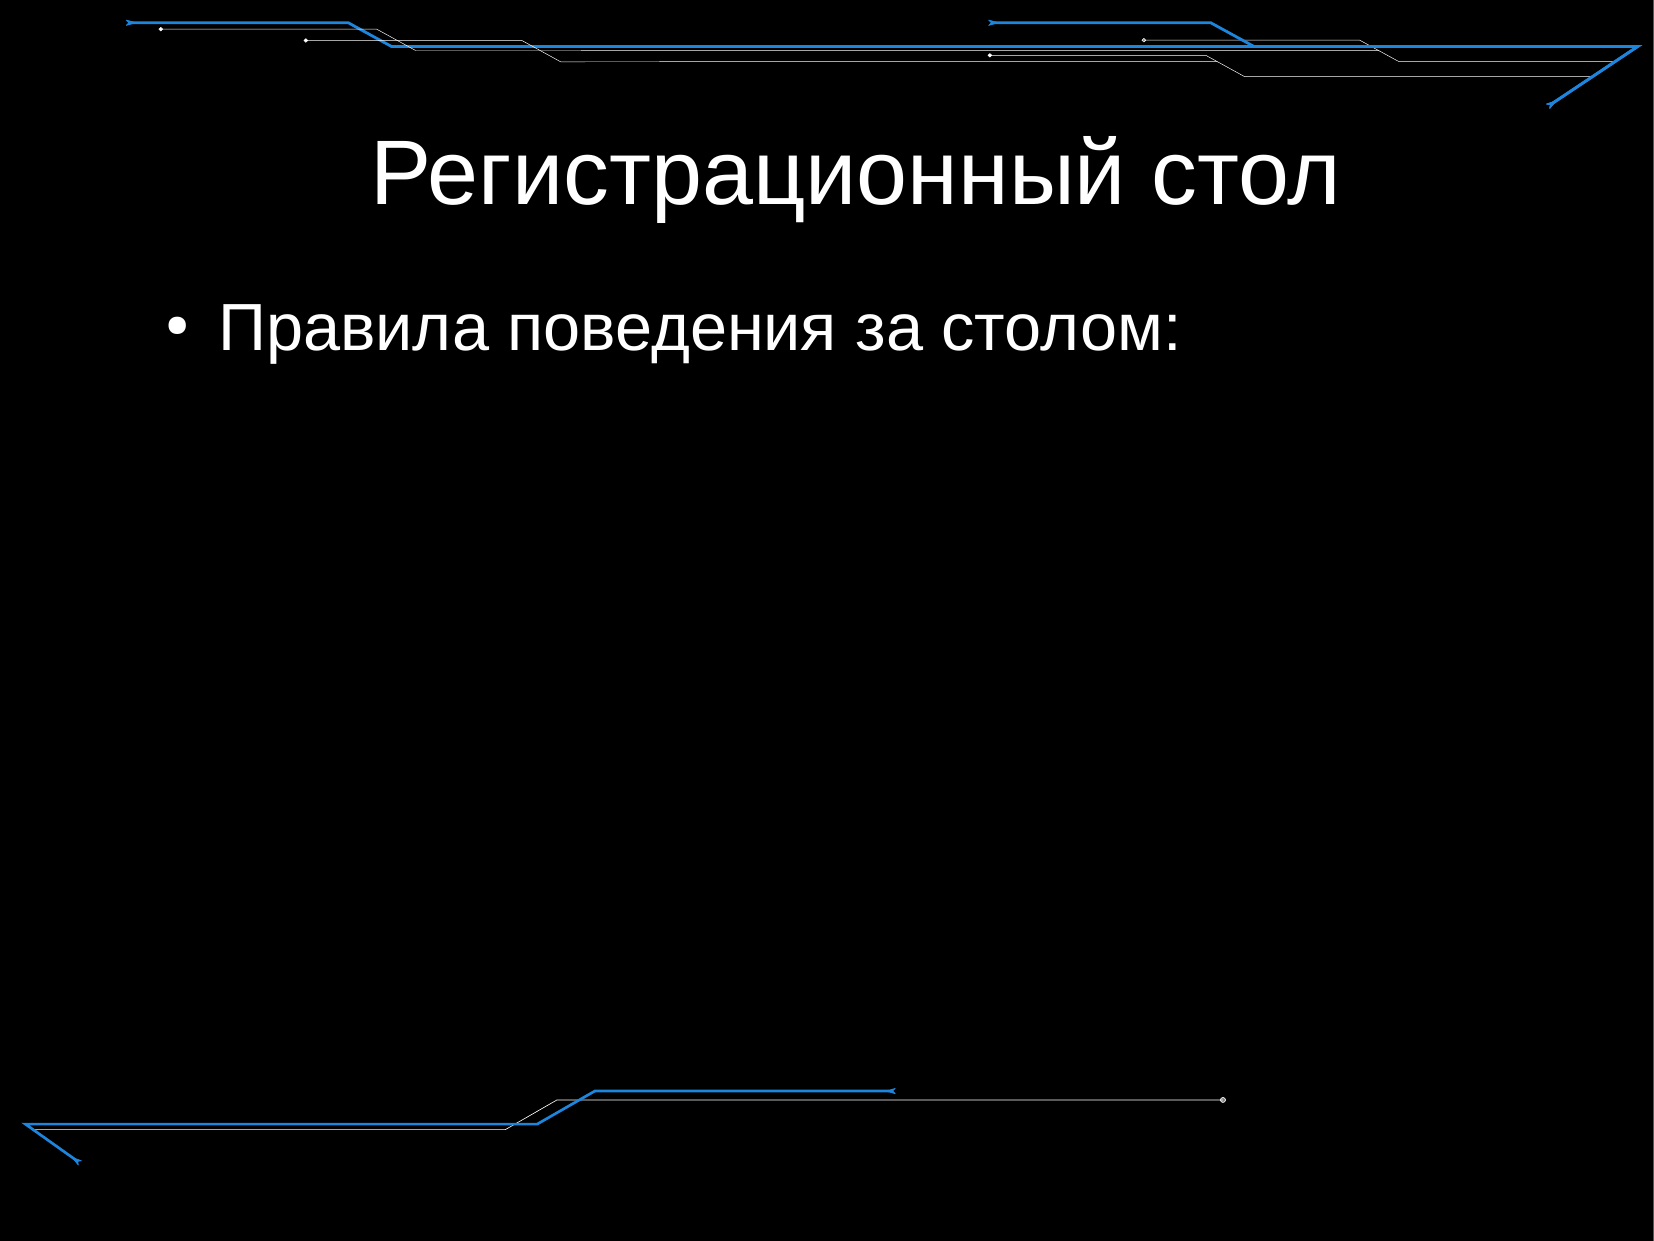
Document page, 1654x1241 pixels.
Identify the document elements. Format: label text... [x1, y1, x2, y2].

list Правила поведения за столом: [147, 289, 1565, 1010]
title Регистрационный стол [147, 84, 1565, 262]
